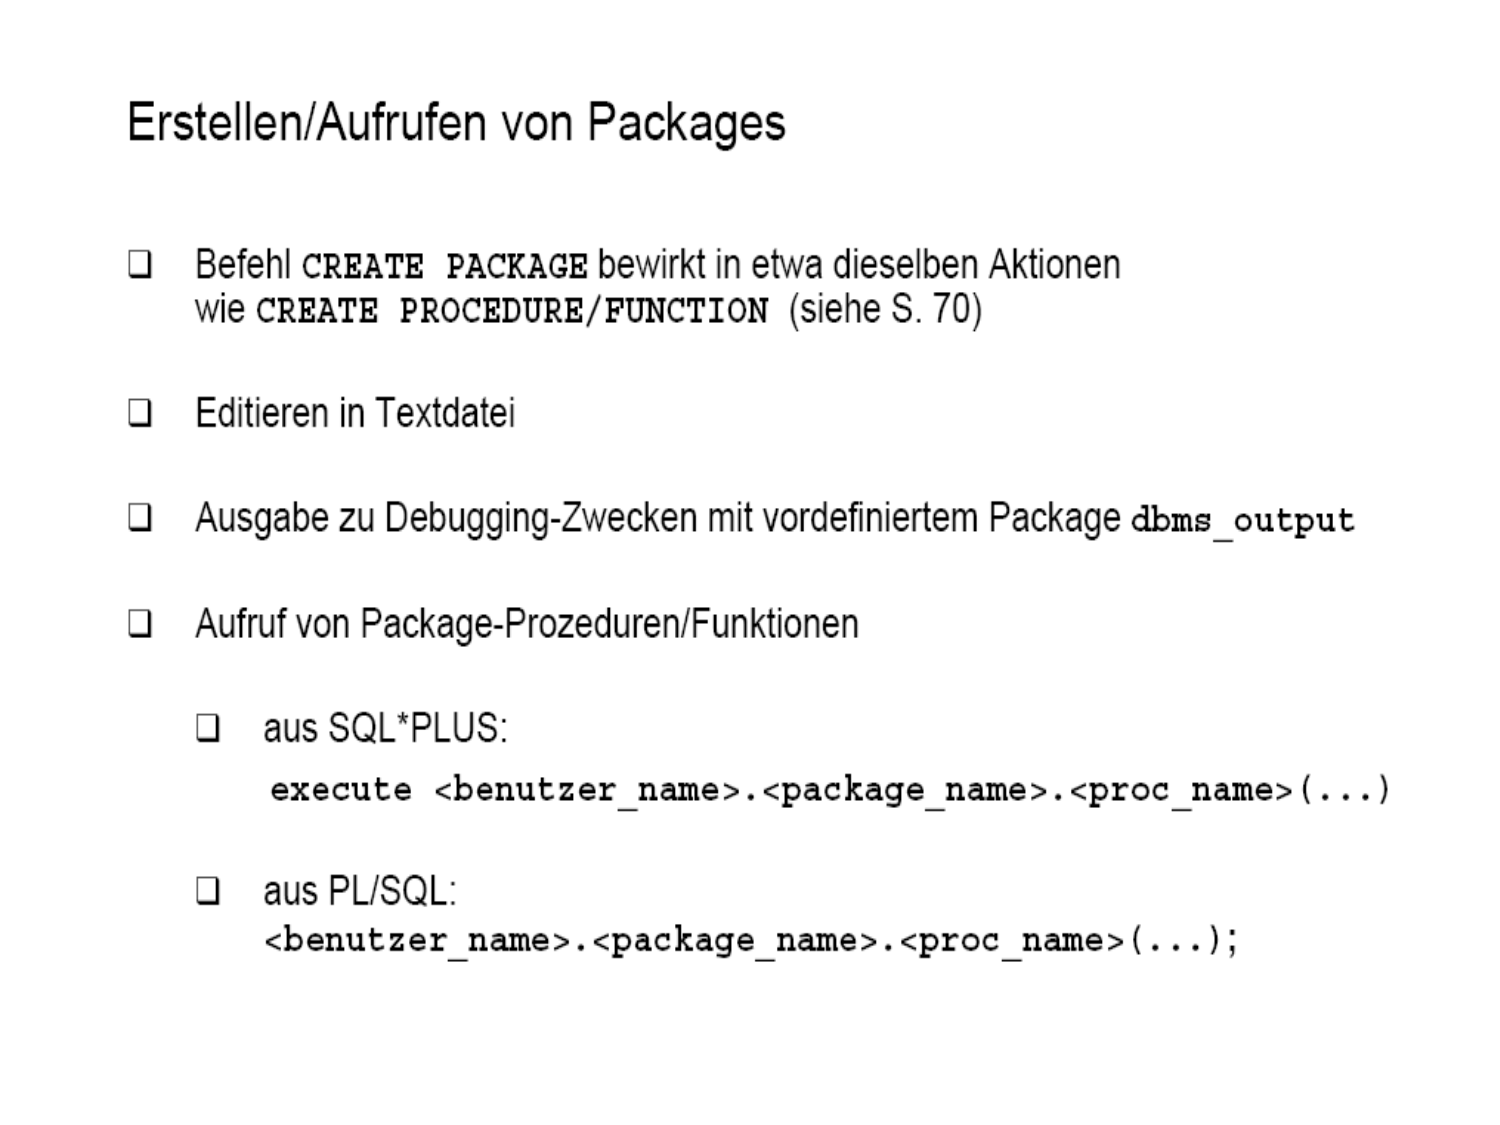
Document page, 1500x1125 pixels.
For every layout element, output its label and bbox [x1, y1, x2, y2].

picture [117, 91, 1398, 969]
